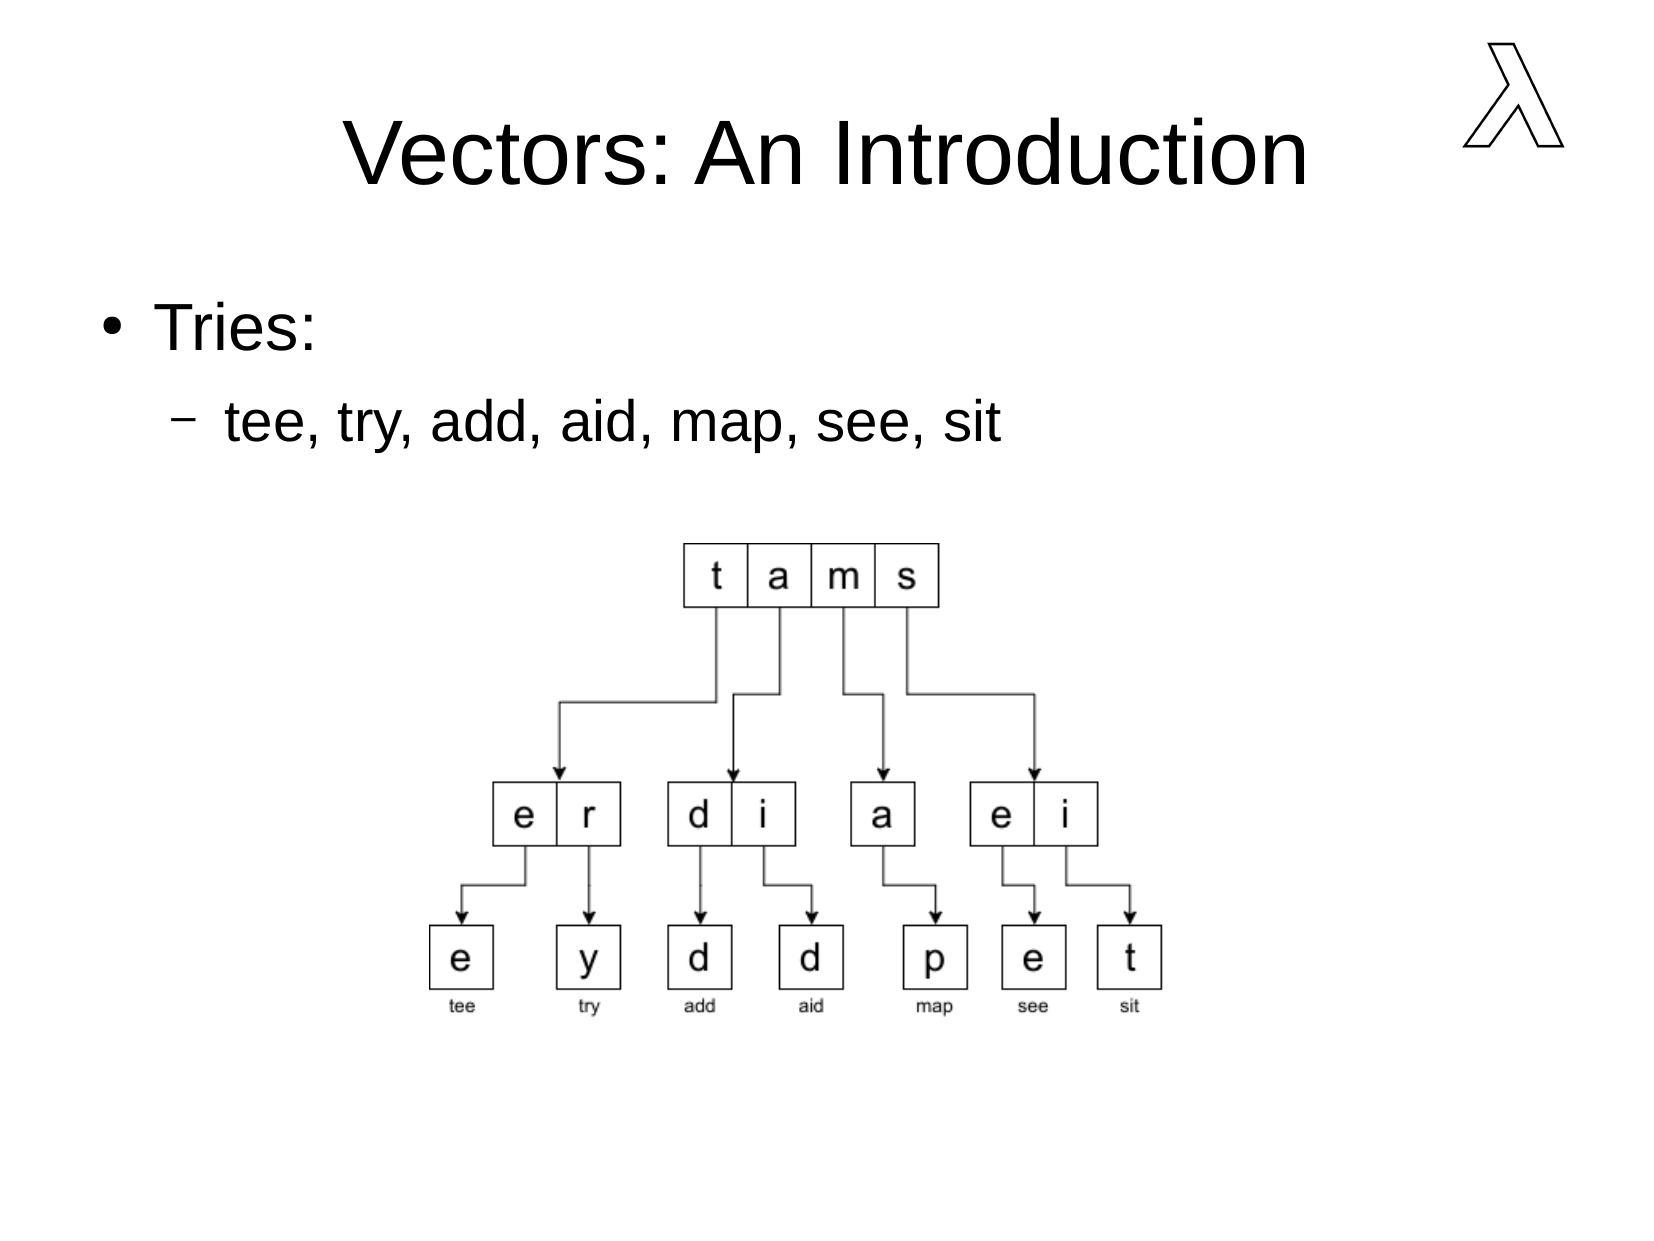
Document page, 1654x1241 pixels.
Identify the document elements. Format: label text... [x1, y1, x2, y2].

picture [429, 543, 1164, 1022]
title Vectors: An Introduction [82, 49, 1571, 257]
list Tries: tee, try, add, aid, map, see, sit [82, 290, 1571, 1010]
picture [1440, 40, 1587, 151]
